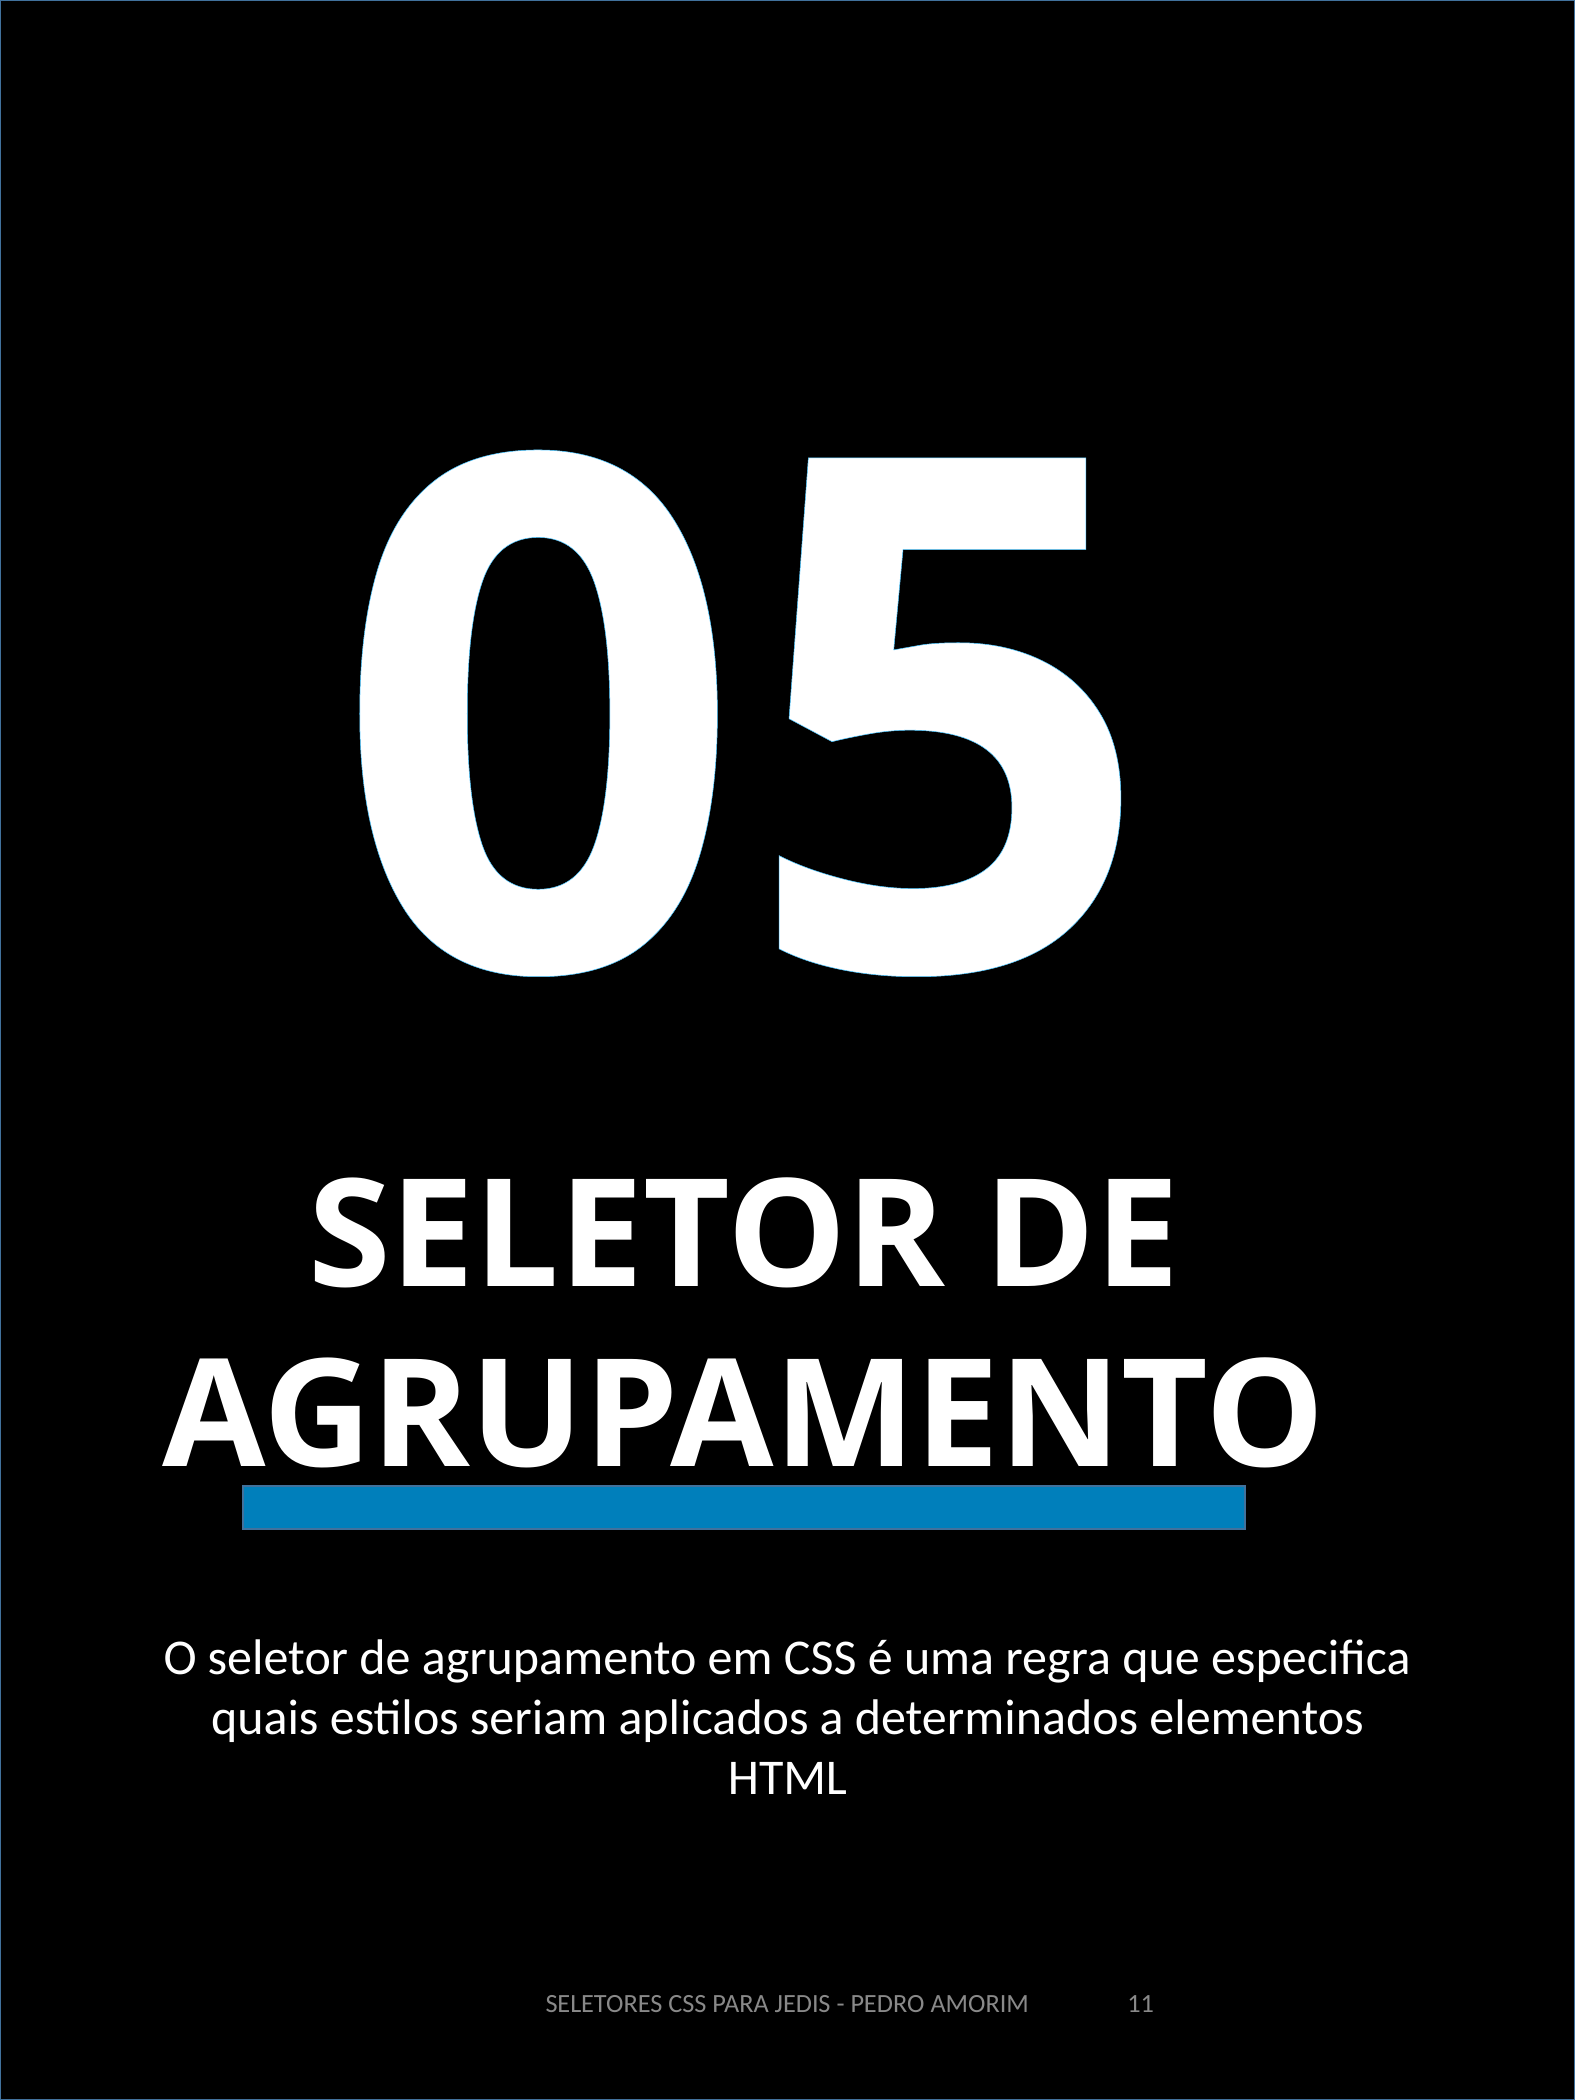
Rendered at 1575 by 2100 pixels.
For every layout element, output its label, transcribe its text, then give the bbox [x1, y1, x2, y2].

text_box SELETORES CSS PARA JEDIS - PEDRO AMORIM [521, 1946, 1054, 2059]
text_box O seletor de agrupamento em CSS é uma regra que especifica quais estilos seriam aplicados a determinados elementos HTML [146, 1617, 1429, 1815]
text_box 11 [1112, 1946, 1467, 2059]
text_box [0, 0, 1575, 2100]
text_box 05 [42, 245, 1445, 1129]
text_box SELETOR DE AGRUPAMENTO [55, 1130, 1434, 1504]
